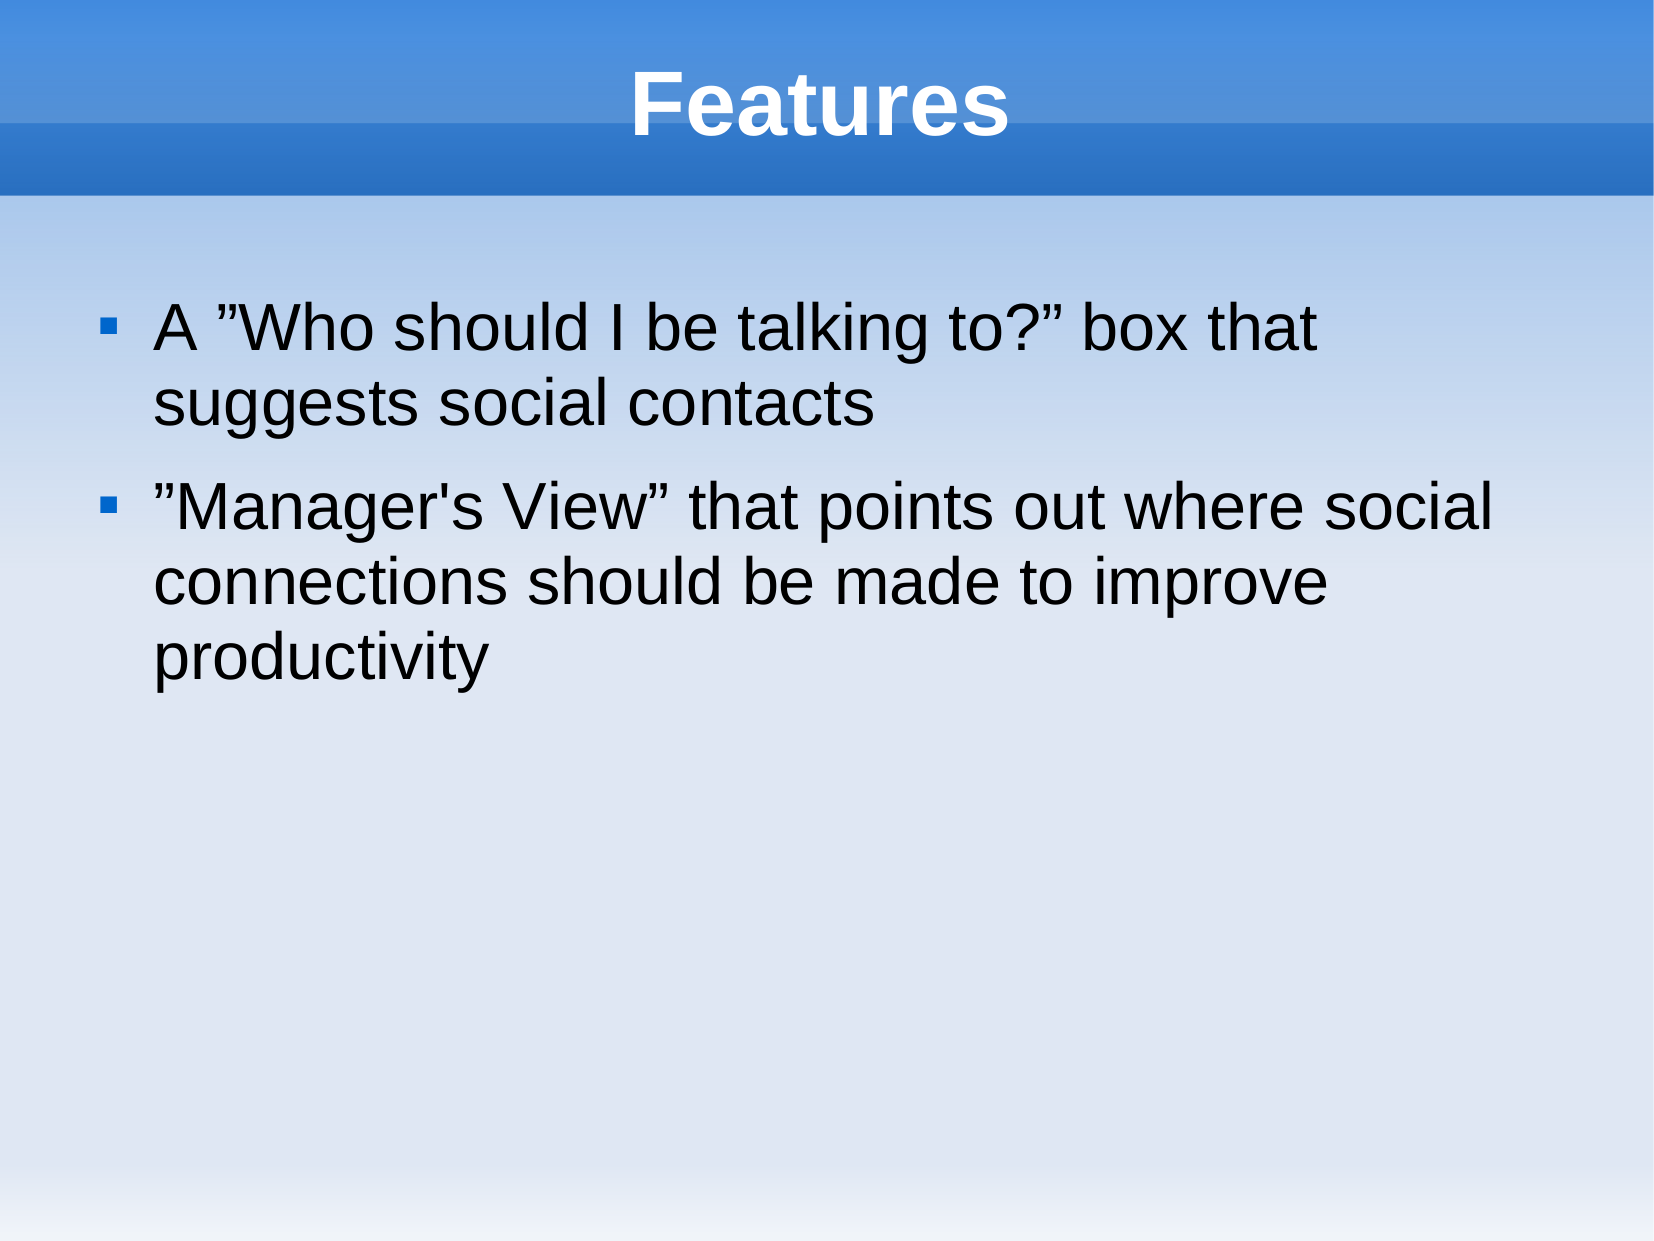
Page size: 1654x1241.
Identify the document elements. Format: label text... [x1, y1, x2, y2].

list A ”Who should I be talking to?” box that suggests social contacts ”Manager's View” that points out where social connections should be made to improve productivity [82, 290, 1571, 1109]
picture [0, 0, 1654, 1241]
title Features [76, 0, 1565, 208]
